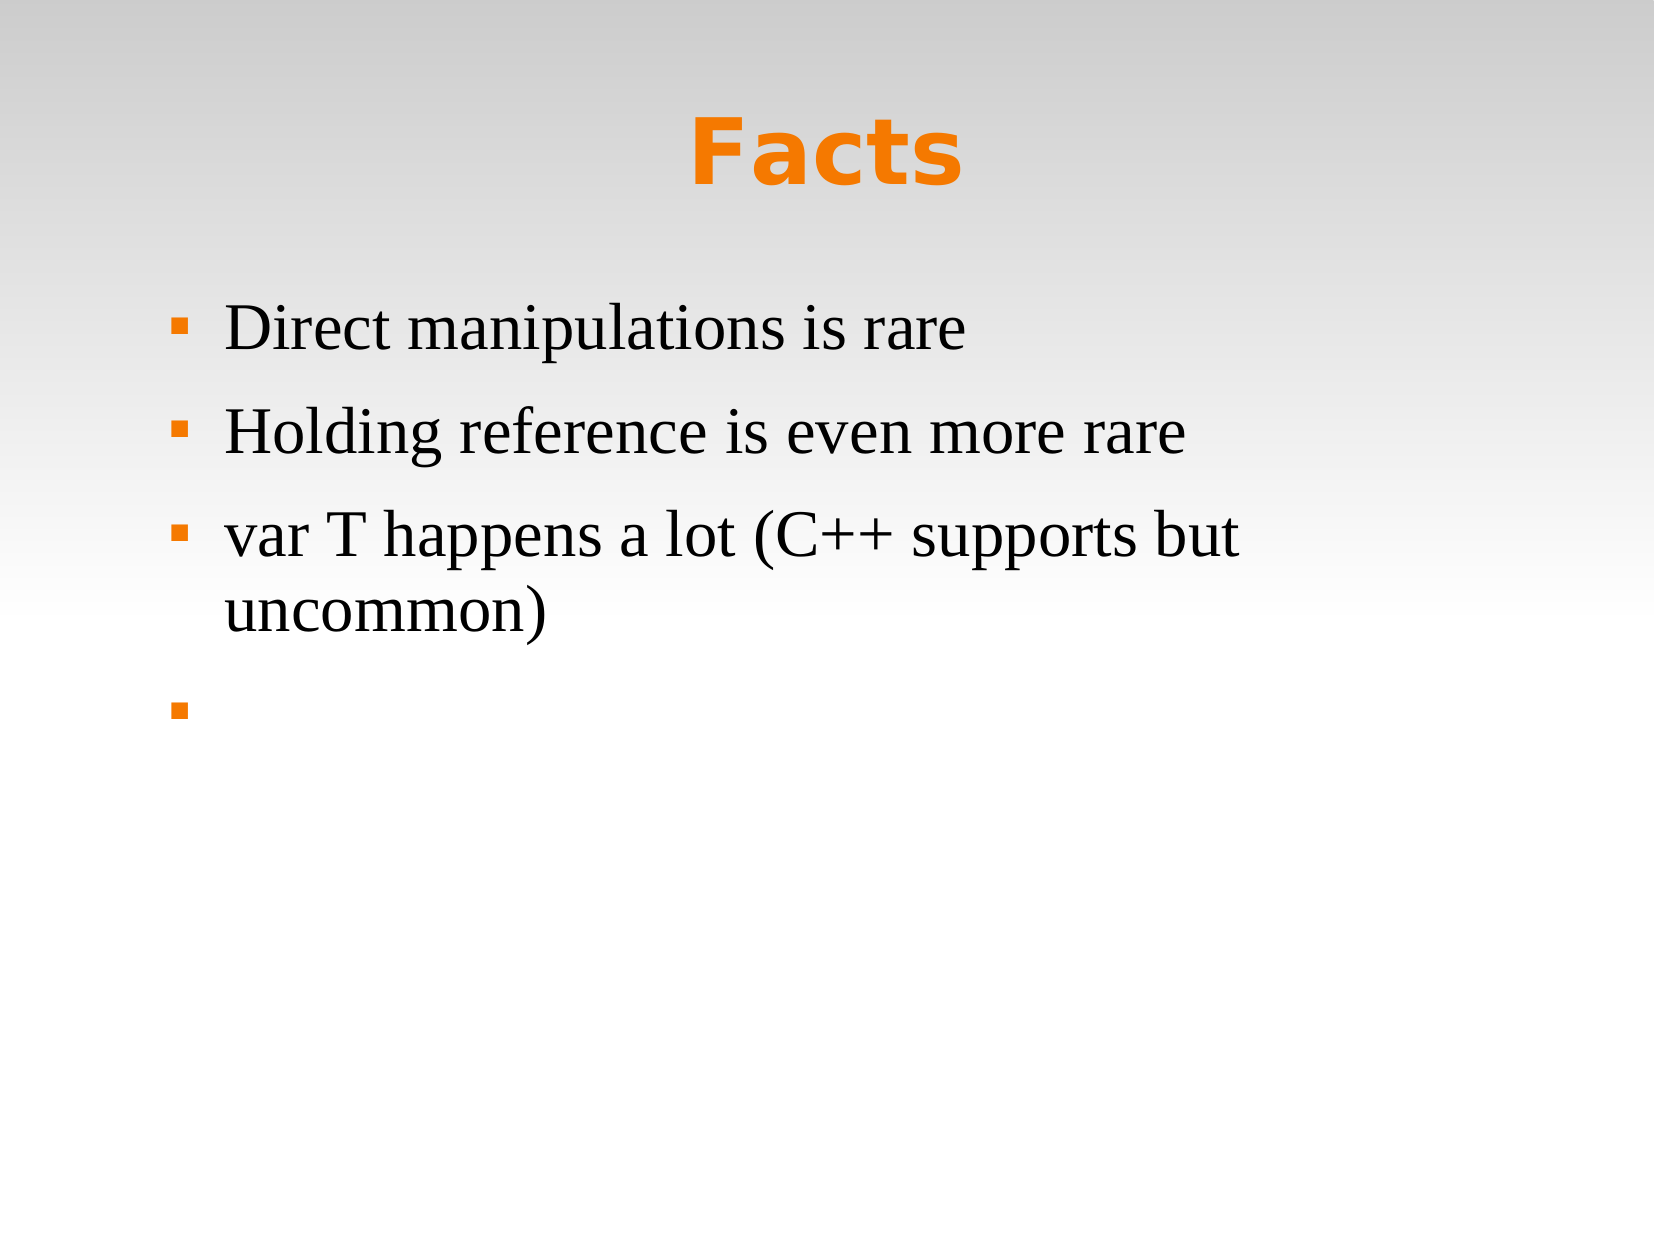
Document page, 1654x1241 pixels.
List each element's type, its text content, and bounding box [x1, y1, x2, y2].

list Direct manipulations is rare Holding reference is even more rare var T happens a lot (C++ supports but uncommon) [82, 290, 1571, 1109]
title Facts [82, 49, 1571, 257]
